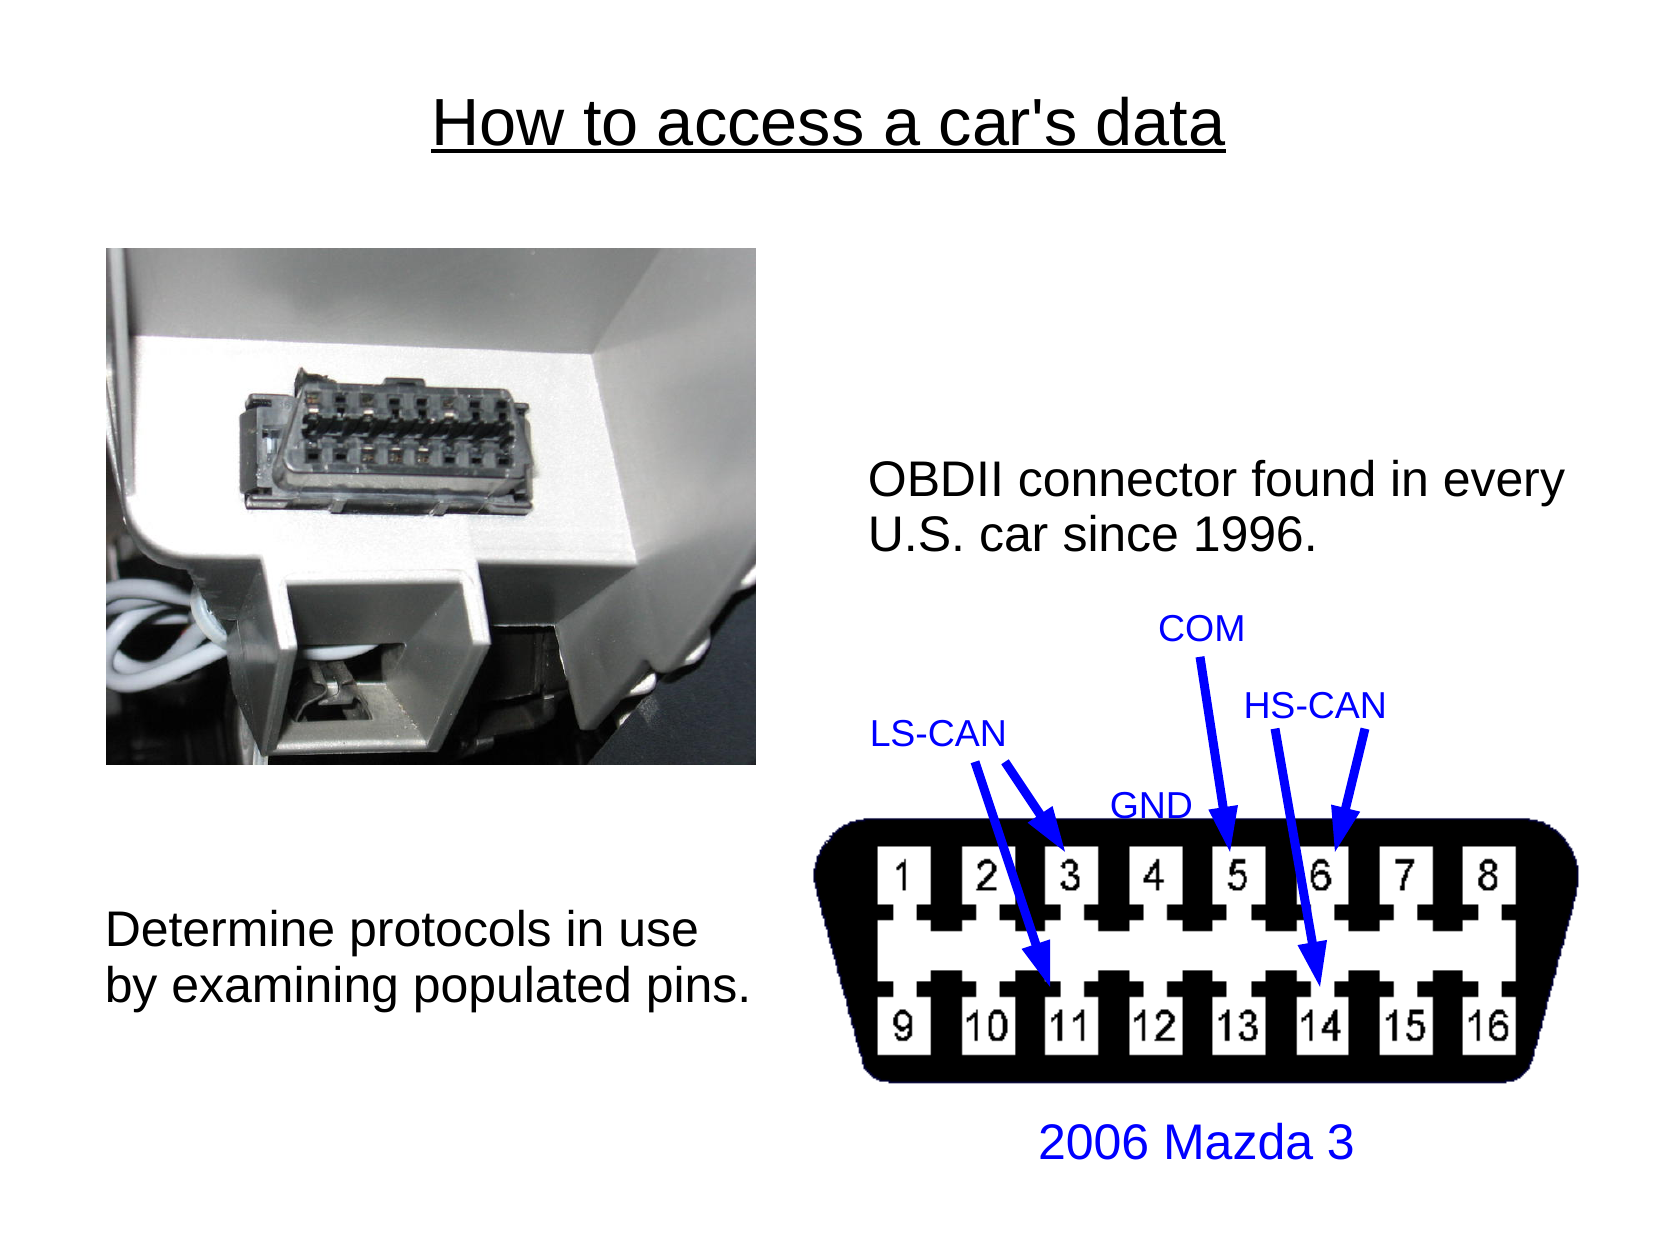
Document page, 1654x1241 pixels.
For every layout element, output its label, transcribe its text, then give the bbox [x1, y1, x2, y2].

text_box HS-CAN [1228, 676, 1402, 734]
text_box OBDII connector found in every U.S. car since 1996. [853, 443, 1581, 570]
text_box LS-CAN [855, 705, 1022, 762]
picture [795, 806, 1599, 1107]
picture [1041, 806, 1051, 811]
picture [106, 248, 756, 766]
title How to access a car's data [82, 49, 1576, 196]
text_box Determine protocols in use by examining populated pins. [90, 893, 767, 1020]
text_box 2006 Mazda 3 [1023, 1106, 1370, 1178]
text_box GND [1095, 776, 1208, 834]
text_box COM [1143, 600, 1261, 657]
